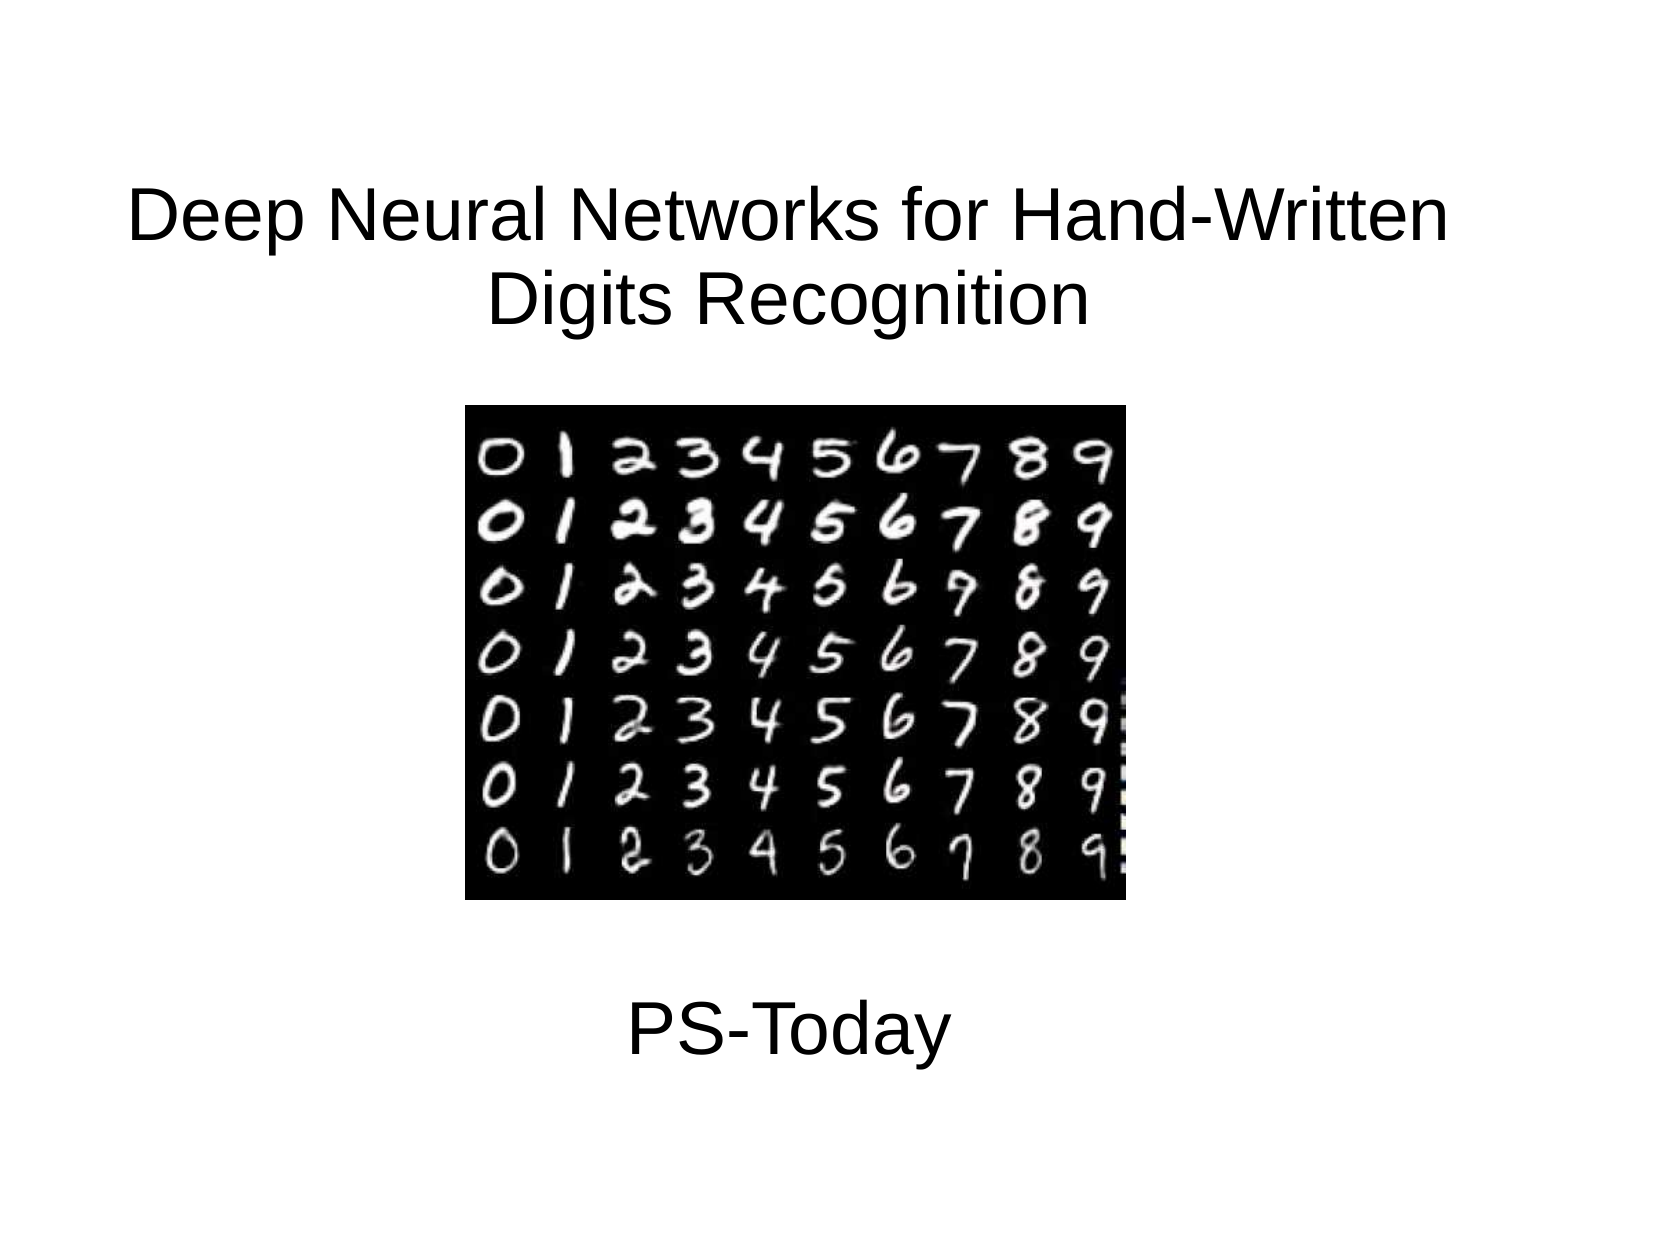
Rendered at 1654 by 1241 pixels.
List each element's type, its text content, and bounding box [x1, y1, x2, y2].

title Deep Neural Networks for Hand-Written Digits Recognition [45, 173, 1534, 424]
picture [465, 405, 1126, 901]
title PS-Today [45, 966, 1534, 1174]
